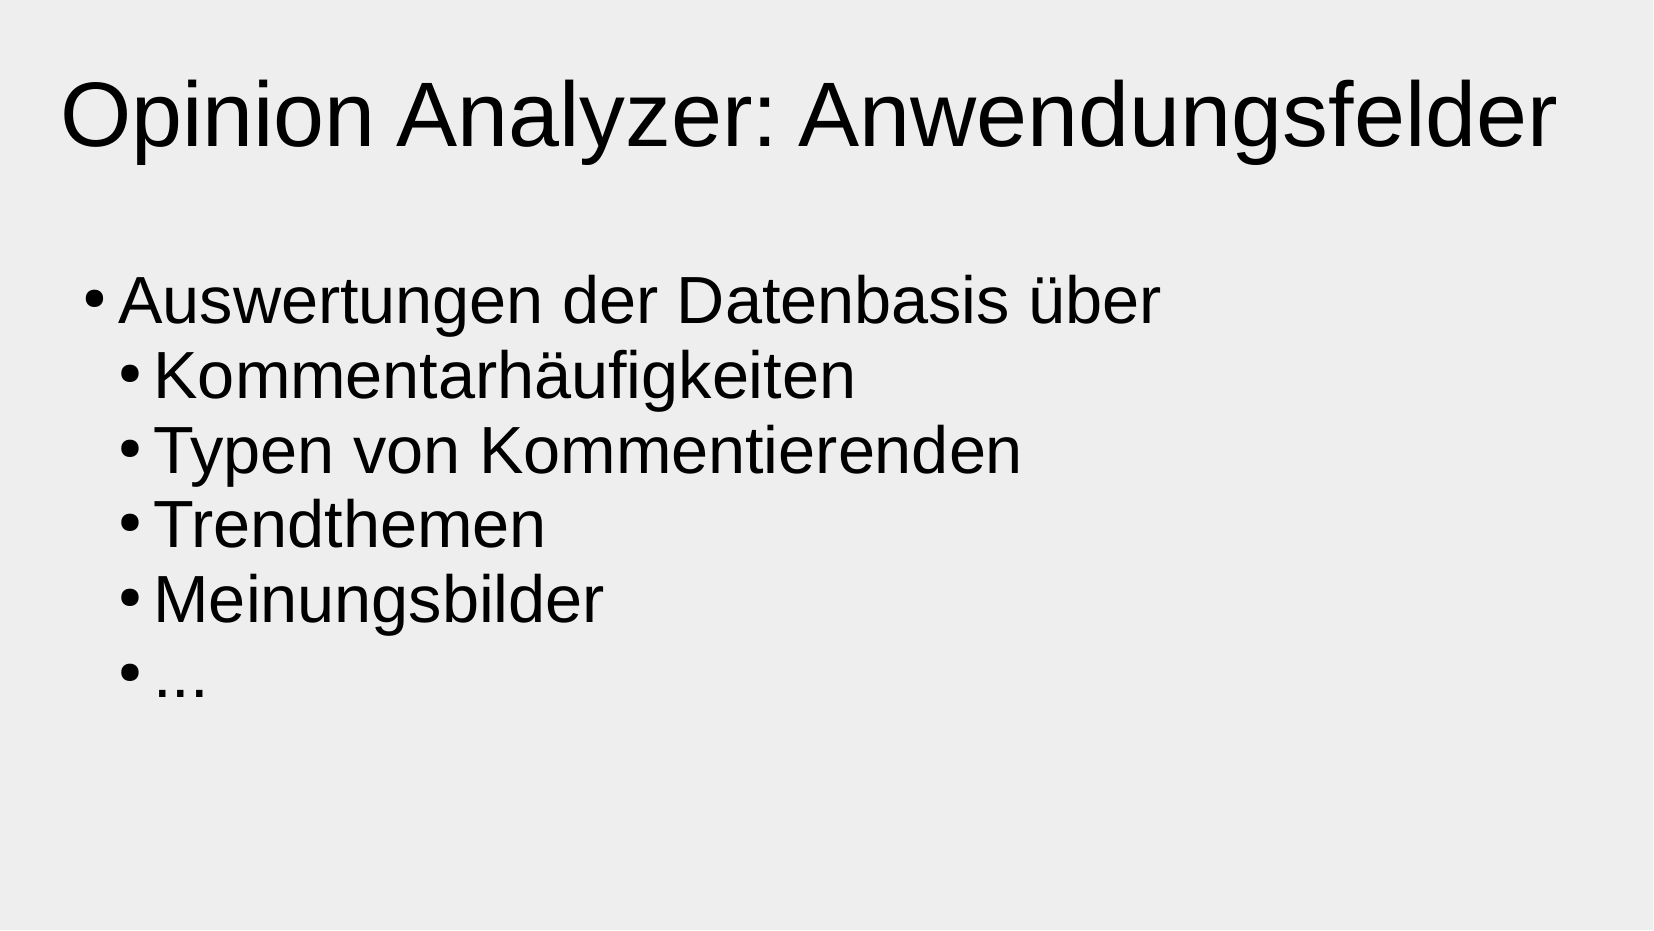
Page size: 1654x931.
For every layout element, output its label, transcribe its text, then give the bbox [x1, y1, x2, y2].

title Opinion Analyzer: Anwendungsfelder [60, 12, 1591, 218]
subtitle Auswertungen der Datenbasis über Kommentarhäufigkeiten Typen von Kommentierenden Trendthemen Meinungsbilder ... [82, 217, 1571, 758]
